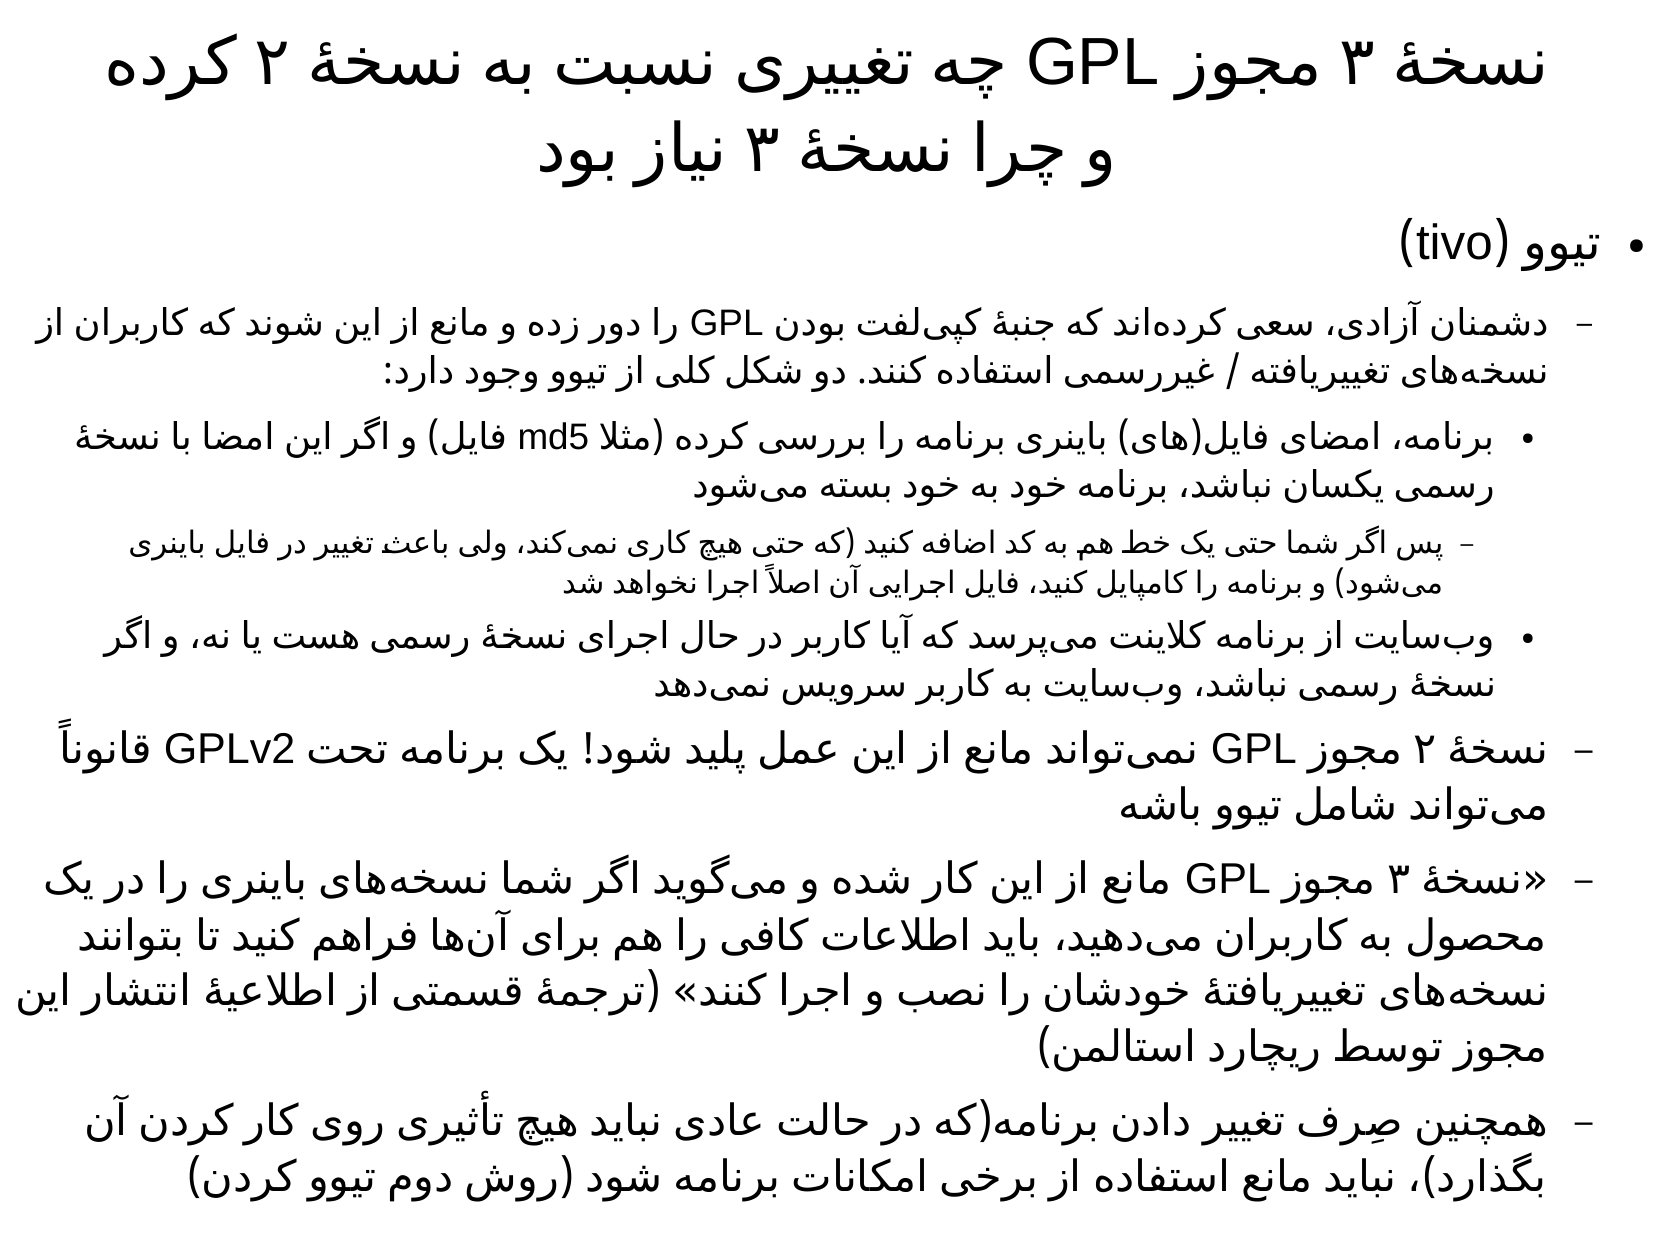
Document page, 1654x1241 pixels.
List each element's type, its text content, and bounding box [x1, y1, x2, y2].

title نسخهٔ ۳ مجوز GPL چه تغییری نسبت به نسخهٔ ۲ کرده و چرا نسخهٔ ۳ نیاز بود [82, 8, 1571, 215]
list تیوو (tivo) دشمنان آزادی، سعی کرده‌اند که جنبهٔ کپی‌لفت بودن GPL را دور زده و مانع از این شوند که کاربران از نسخه‌های تغییریافته / غیررسمی استفاده کنند. دو شکل کلی از تیوو وجود دارد: برنامه، امضای فایل(های) باینری برنامه را بررسی کرده (مثلا md5 فایل) و اگر این امضا با نسخهٔ رسمی یکسان نباشد، برنامه خود به خود بسته می‌شود پس اگر شما حتی یک خط هم به کد اضافه کنید (که حتی هیچ کاری نمی‌کند، ولی باعث تغییر در فایل باینری می‌شود) و برنامه را کامپایل کنید، فایل اجرایی آن اصلاً اجرا نخواهد شد وب‌سایت از برنامه کلاینت می‌پرسد که آیا کاربر در حال اجرای نسخهٔ رسمی هست یا نه، و اگر نسخهٔ رسمی نباشد، وب‌سایت به کاربر سرویس نمی‌دهد نسخهٔ ۲ مجوز GPL نمی‌تواند مانع از این عمل پلید شود! یک برنامه تحت GPLv2 قانوناً می‌تواند شامل تیوو باشه «نسخهٔ ۳ مجوز GPL مانع از این کار شده و می‌گوید اگر شما نسخه‌های باینری را در یک محصول به کاربران می‌دهید، باید اطلاعات کافی را هم برای آن‌ها فراهم کنید تا بتوانند نسخه‌های تغییریافتهٔ خودشان را نصب و اجرا کنند» (ترجمهٔ قسمتی از اطلاعیهٔ انتشار این مجوز توسط ریچارد استالمن) همچنین صِرف تغییر دادن برنامه(که در حالت عادی نباید هیچ تأثیری روی کار کردن آن بگذارد)، نباید مانع استفاده از برخی امکانات برنامه شود (روش دوم تیوو کردن) [15, 215, 1654, 1216]
